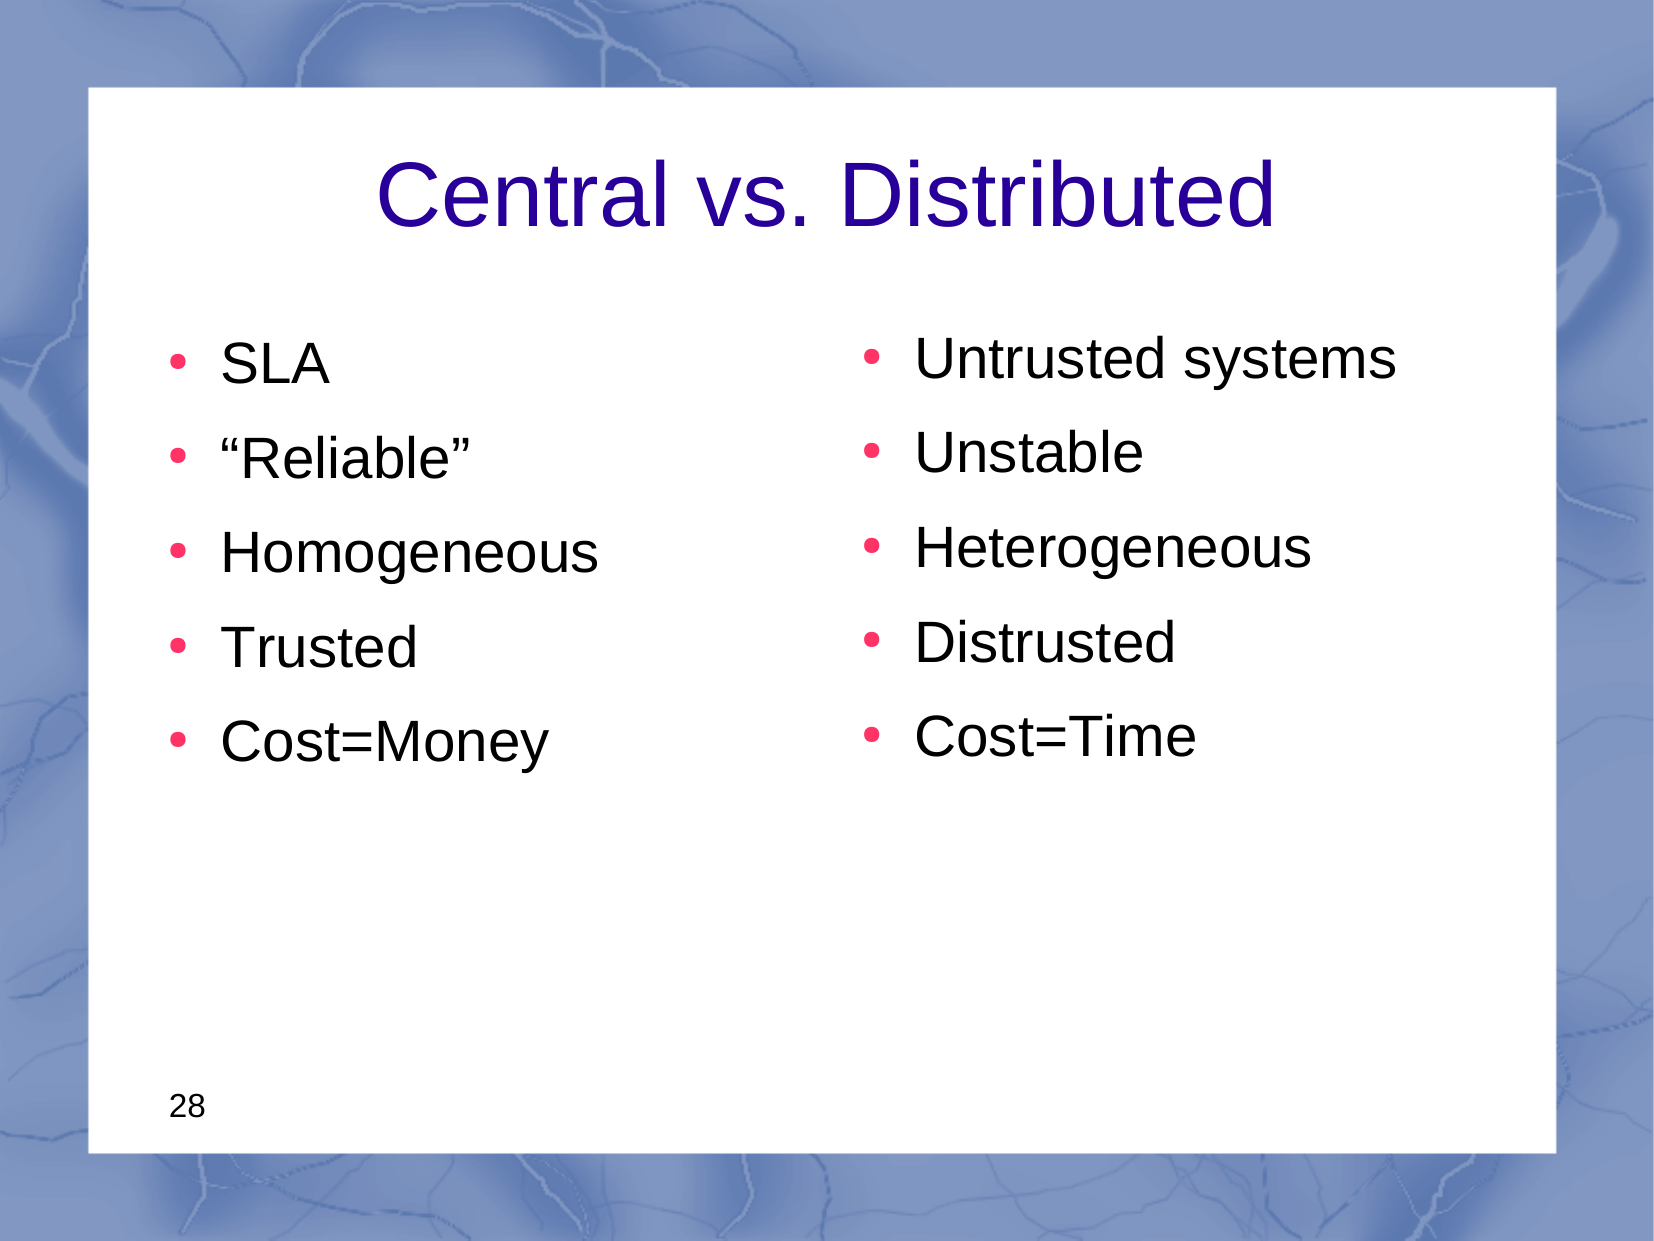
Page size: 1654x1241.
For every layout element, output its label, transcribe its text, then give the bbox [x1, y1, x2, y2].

list SLA “Reliable” Homogeneous Trusted Cost=Money [150, 330, 813, 1051]
picture [0, 0, 1654, 1241]
title Central vs. Distributed [118, 90, 1536, 298]
list Untrusted systems Unstable Heterogeneous Distrusted Cost=Time [843, 325, 1507, 1045]
